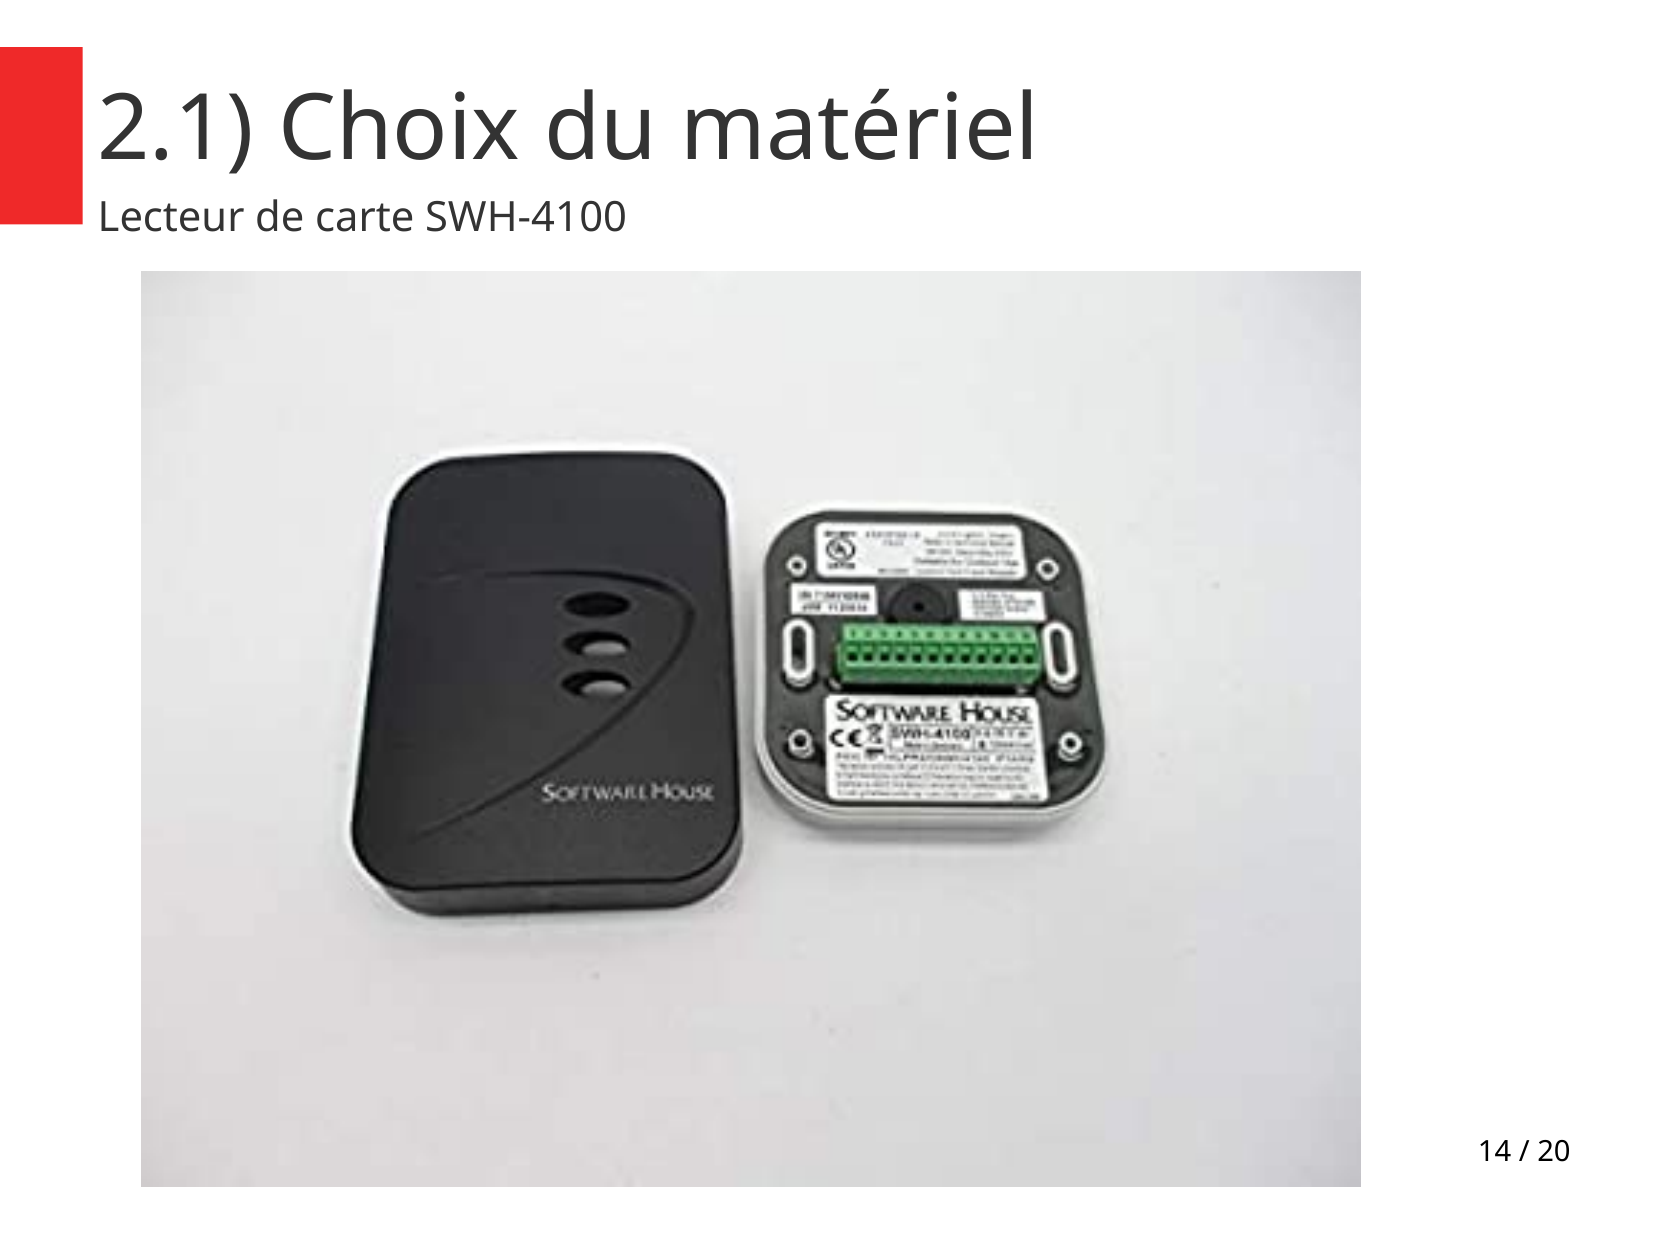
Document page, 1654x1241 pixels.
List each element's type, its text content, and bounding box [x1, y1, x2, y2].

text_box 2.1) Choix du matériel Lecteur de carte SWH-4100 [82, 54, 1636, 225]
picture [141, 271, 1361, 1187]
